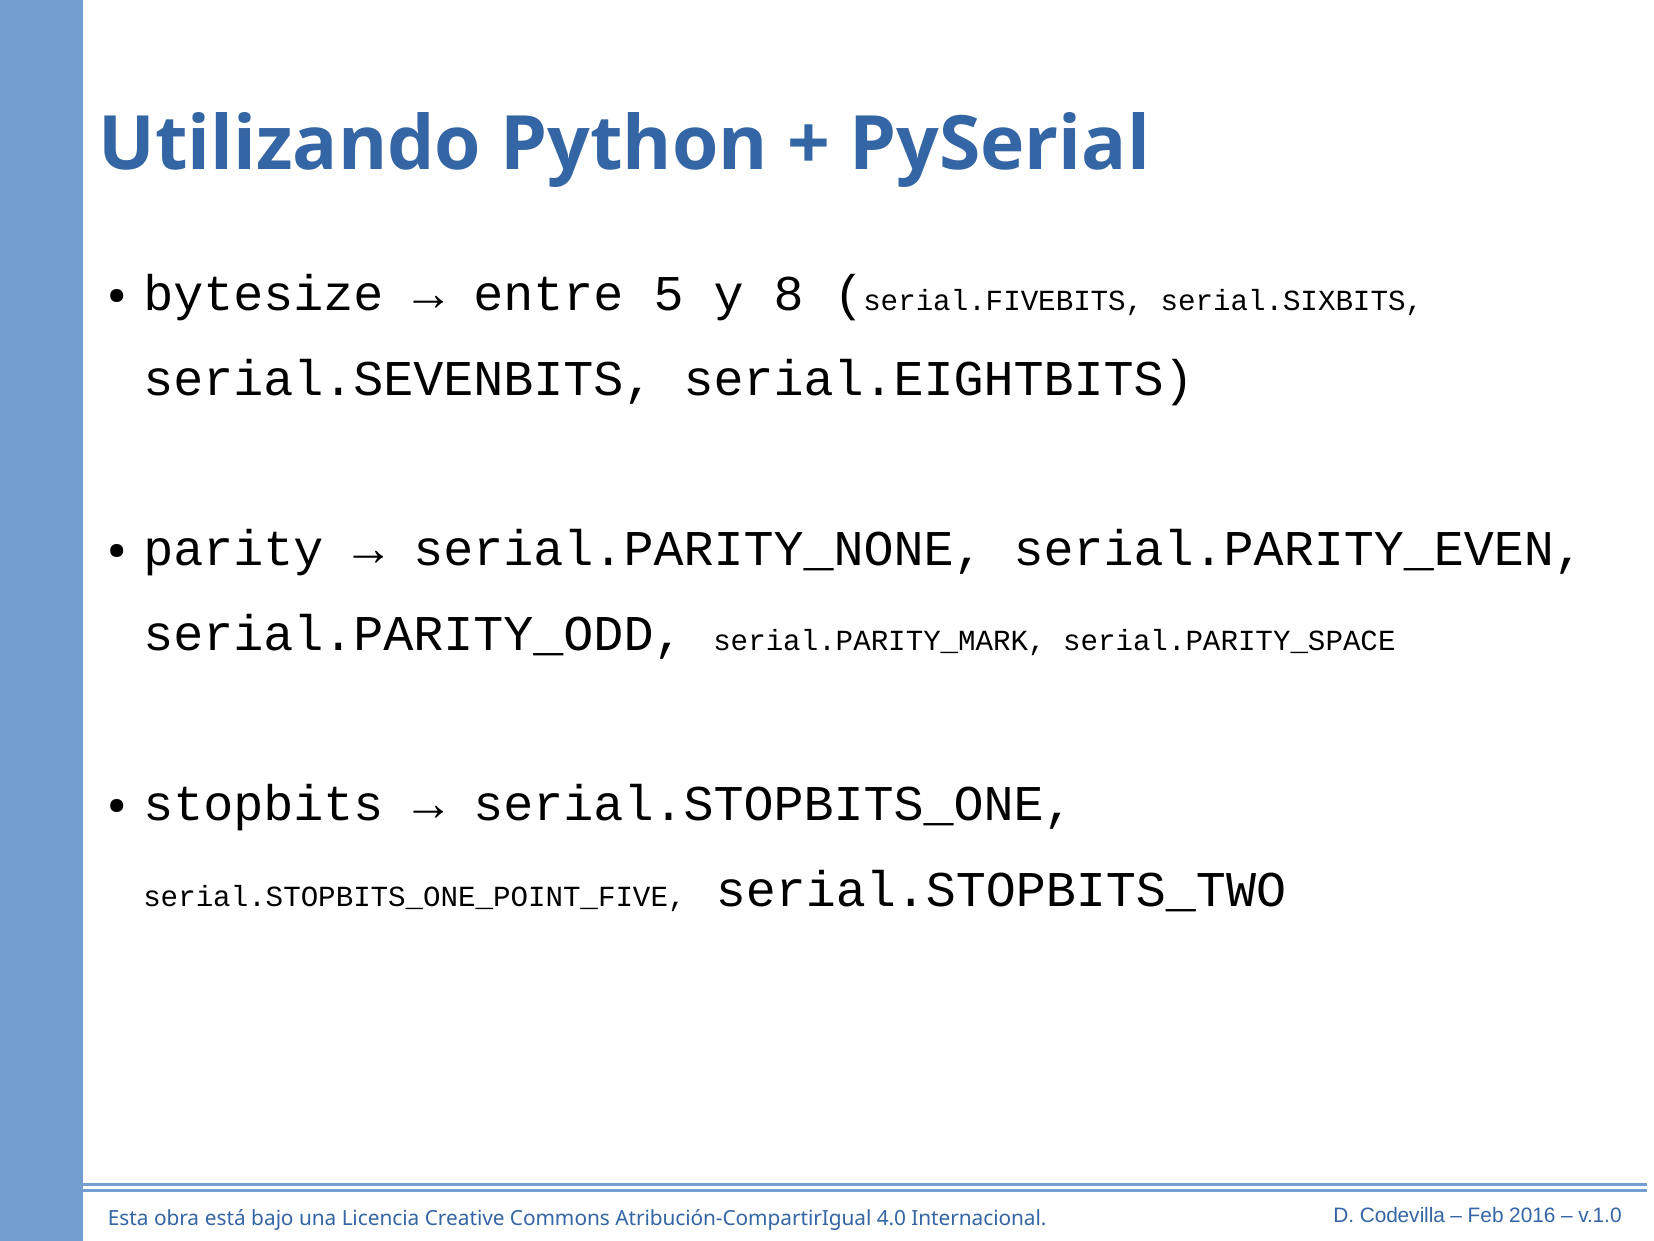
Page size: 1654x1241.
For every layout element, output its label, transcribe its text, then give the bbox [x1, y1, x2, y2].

text_box bytesize → entre 5 y 8 (serial.FIVEBITS, serial.SIXBITS, serial.SEVENBITS, serial.EIGHTBITS) parity → serial.PARITY_NONE, serial.PARITY_EVEN, serial.PARITY_ODD, serial.PARITY_MARK, serial.PARITY_SPACE stopbits → serial.STOPBITS_ONE, serial.STOPBITS_ONE_POINT_FIVE, serial.STOPBITS_TWO [93, 232, 1636, 989]
text_box Utilizando Python + PySerial [83, 30, 1641, 134]
